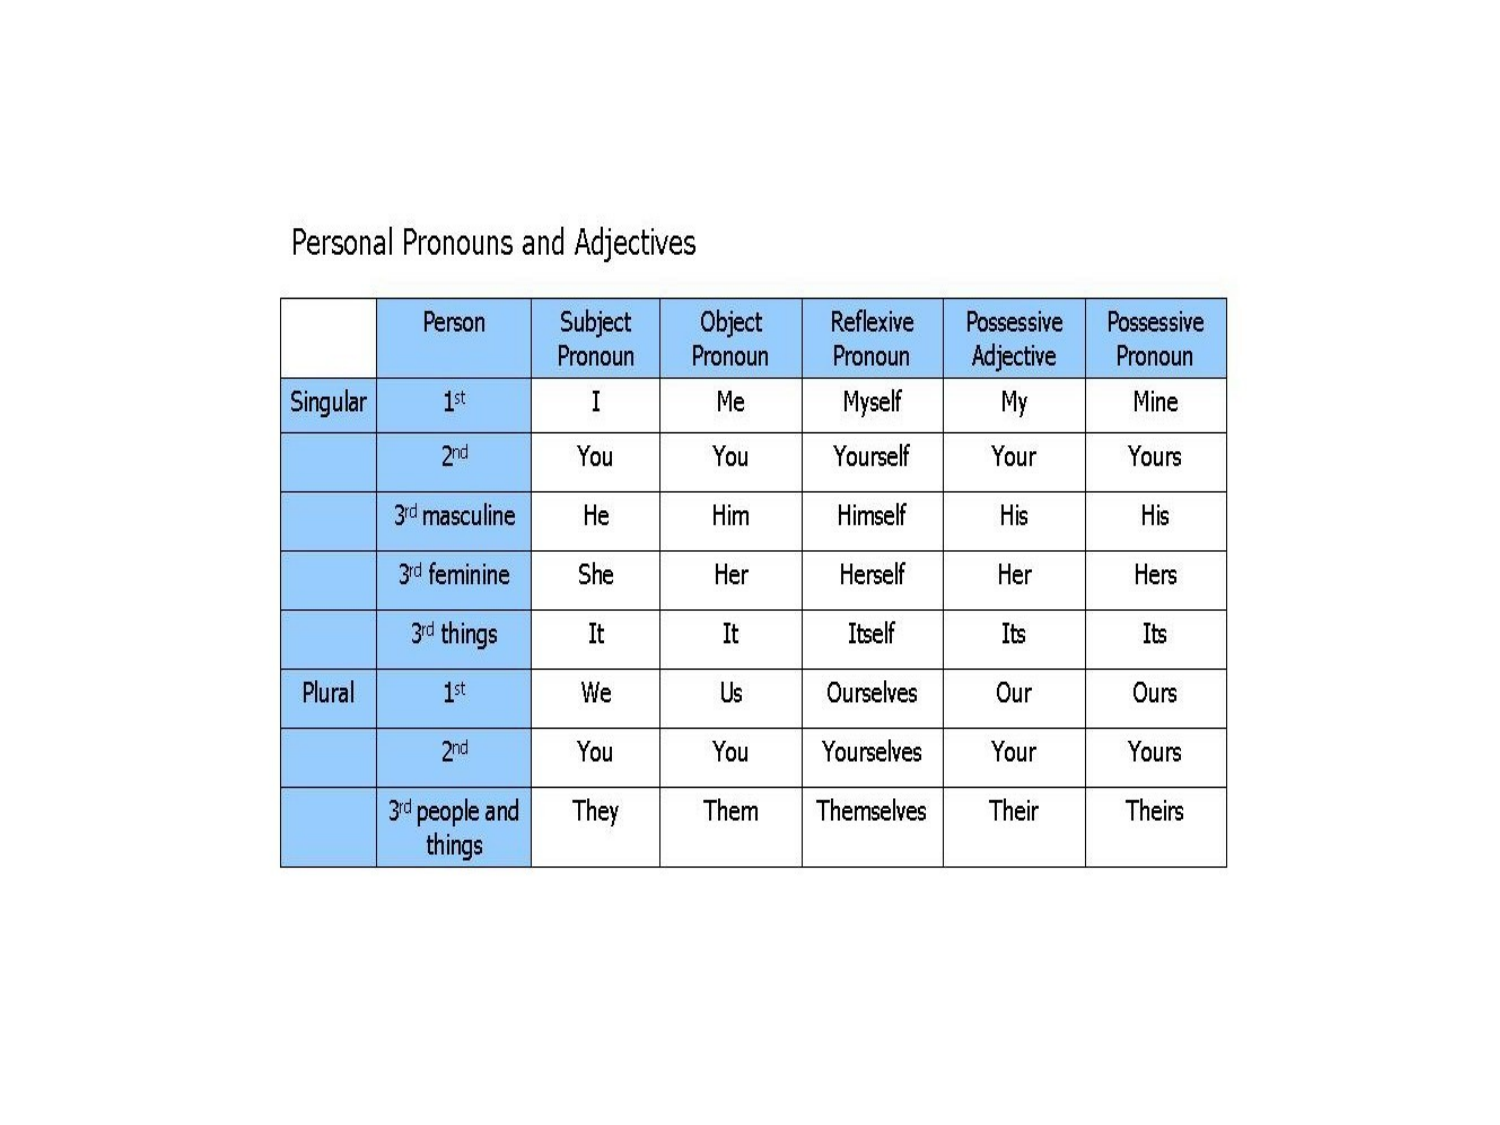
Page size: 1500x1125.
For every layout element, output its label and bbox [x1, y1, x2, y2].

picture [253, 190, 1251, 939]
